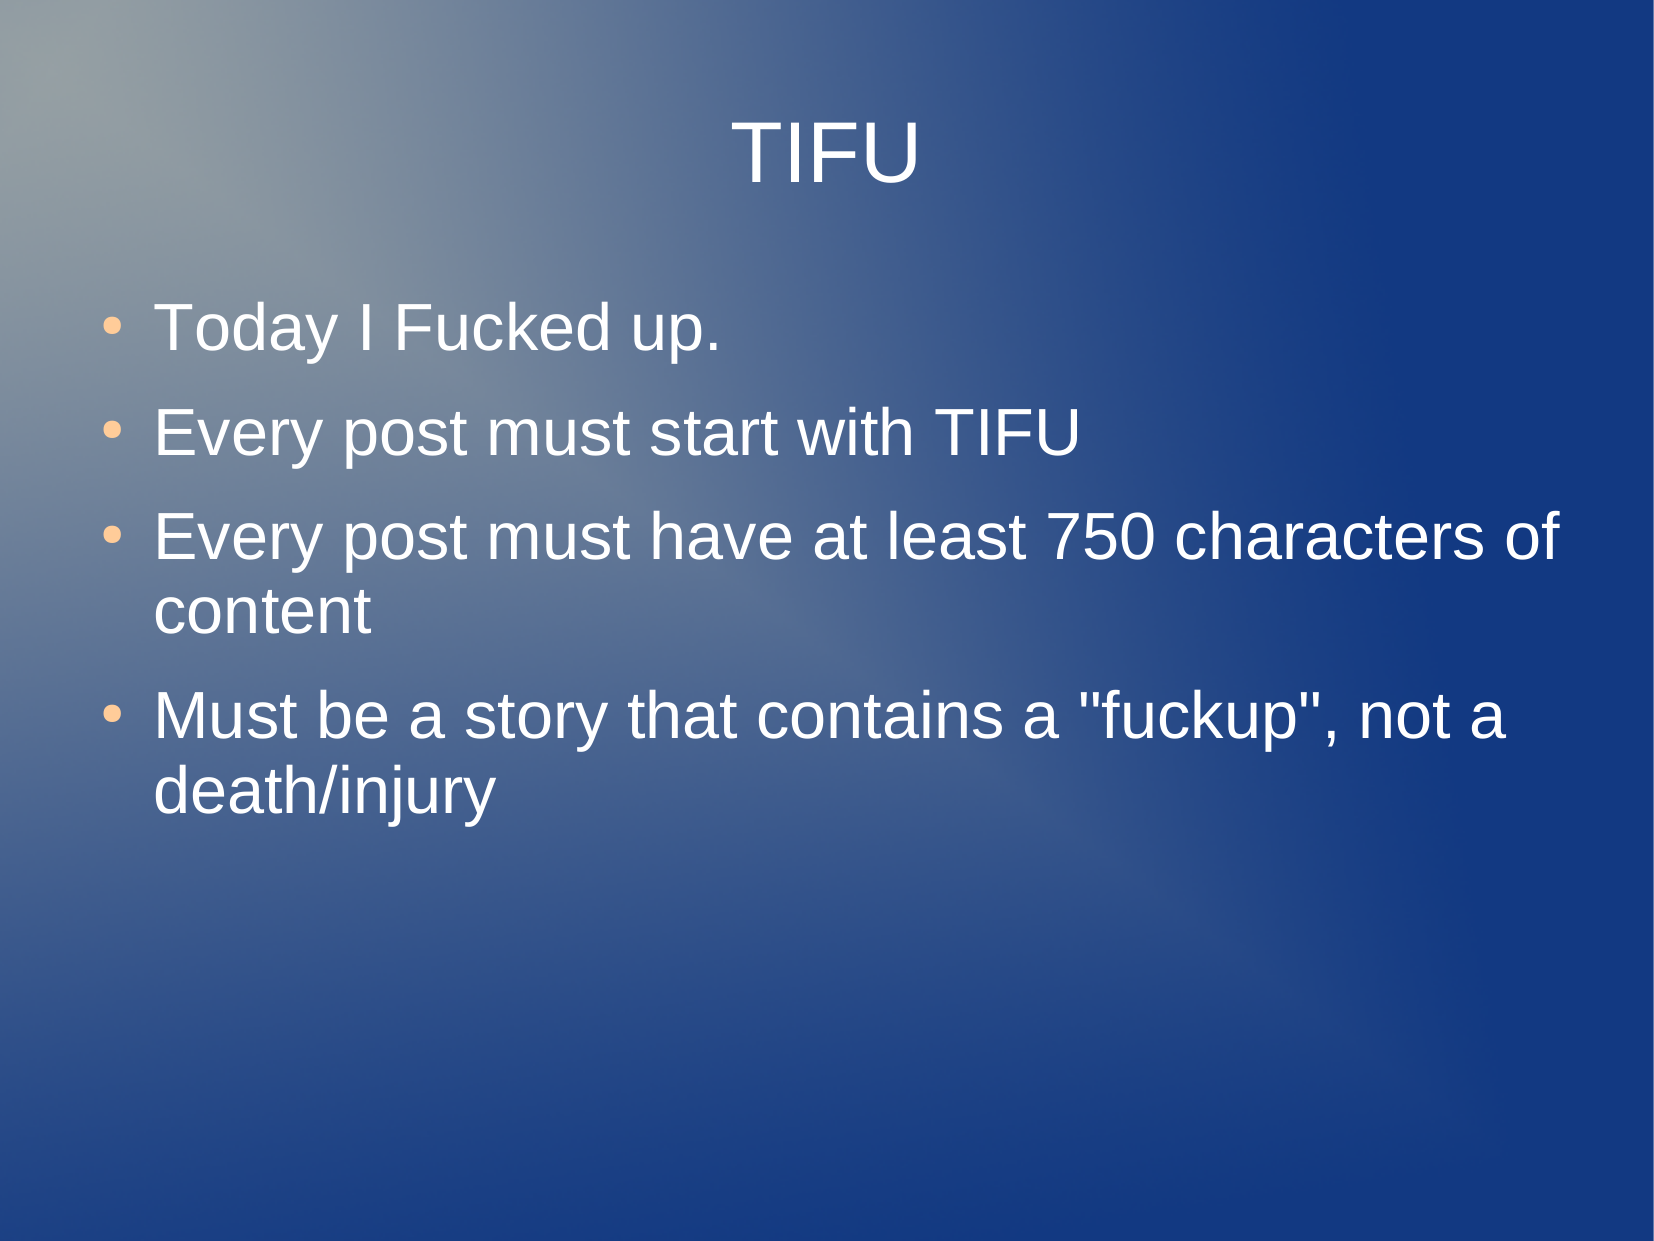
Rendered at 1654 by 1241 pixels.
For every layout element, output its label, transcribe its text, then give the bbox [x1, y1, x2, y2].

picture [0, 0, 1654, 1241]
list Today I Fucked up. Every post must start with TIFU Every post must have at least 750 characters of content Must be a story that contains a "fuckup", not a death/injury [82, 290, 1571, 1109]
title TIFU [82, 49, 1571, 257]
